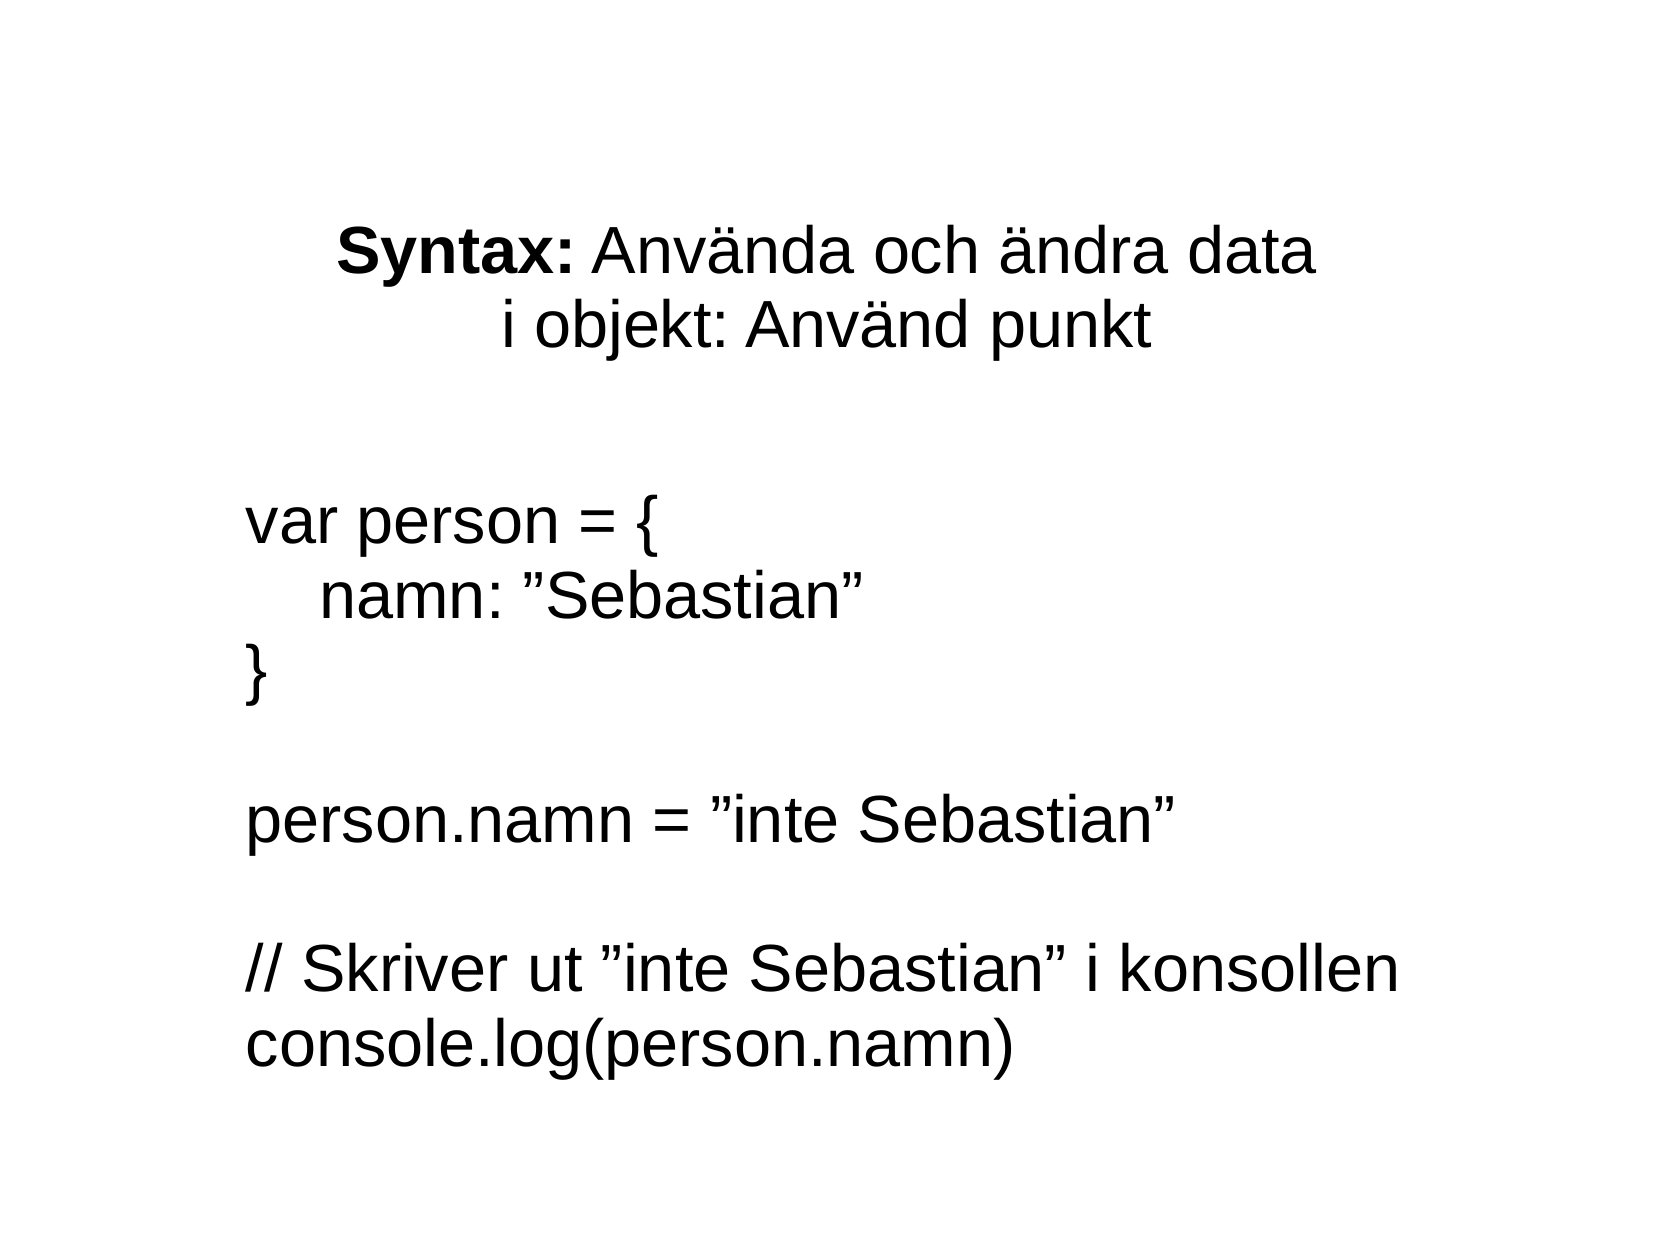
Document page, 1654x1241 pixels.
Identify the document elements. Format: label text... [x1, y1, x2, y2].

text_box var person = { namn: ”Sebastian” } person.namn = ”inte Sebastian” // Skriver ut ”inte Sebastian” i konsollen console.log(person.namn) [231, 475, 1423, 1164]
subtitle Syntax: Använda och ändra data i objekt: Använd punkt [330, 212, 1323, 475]
